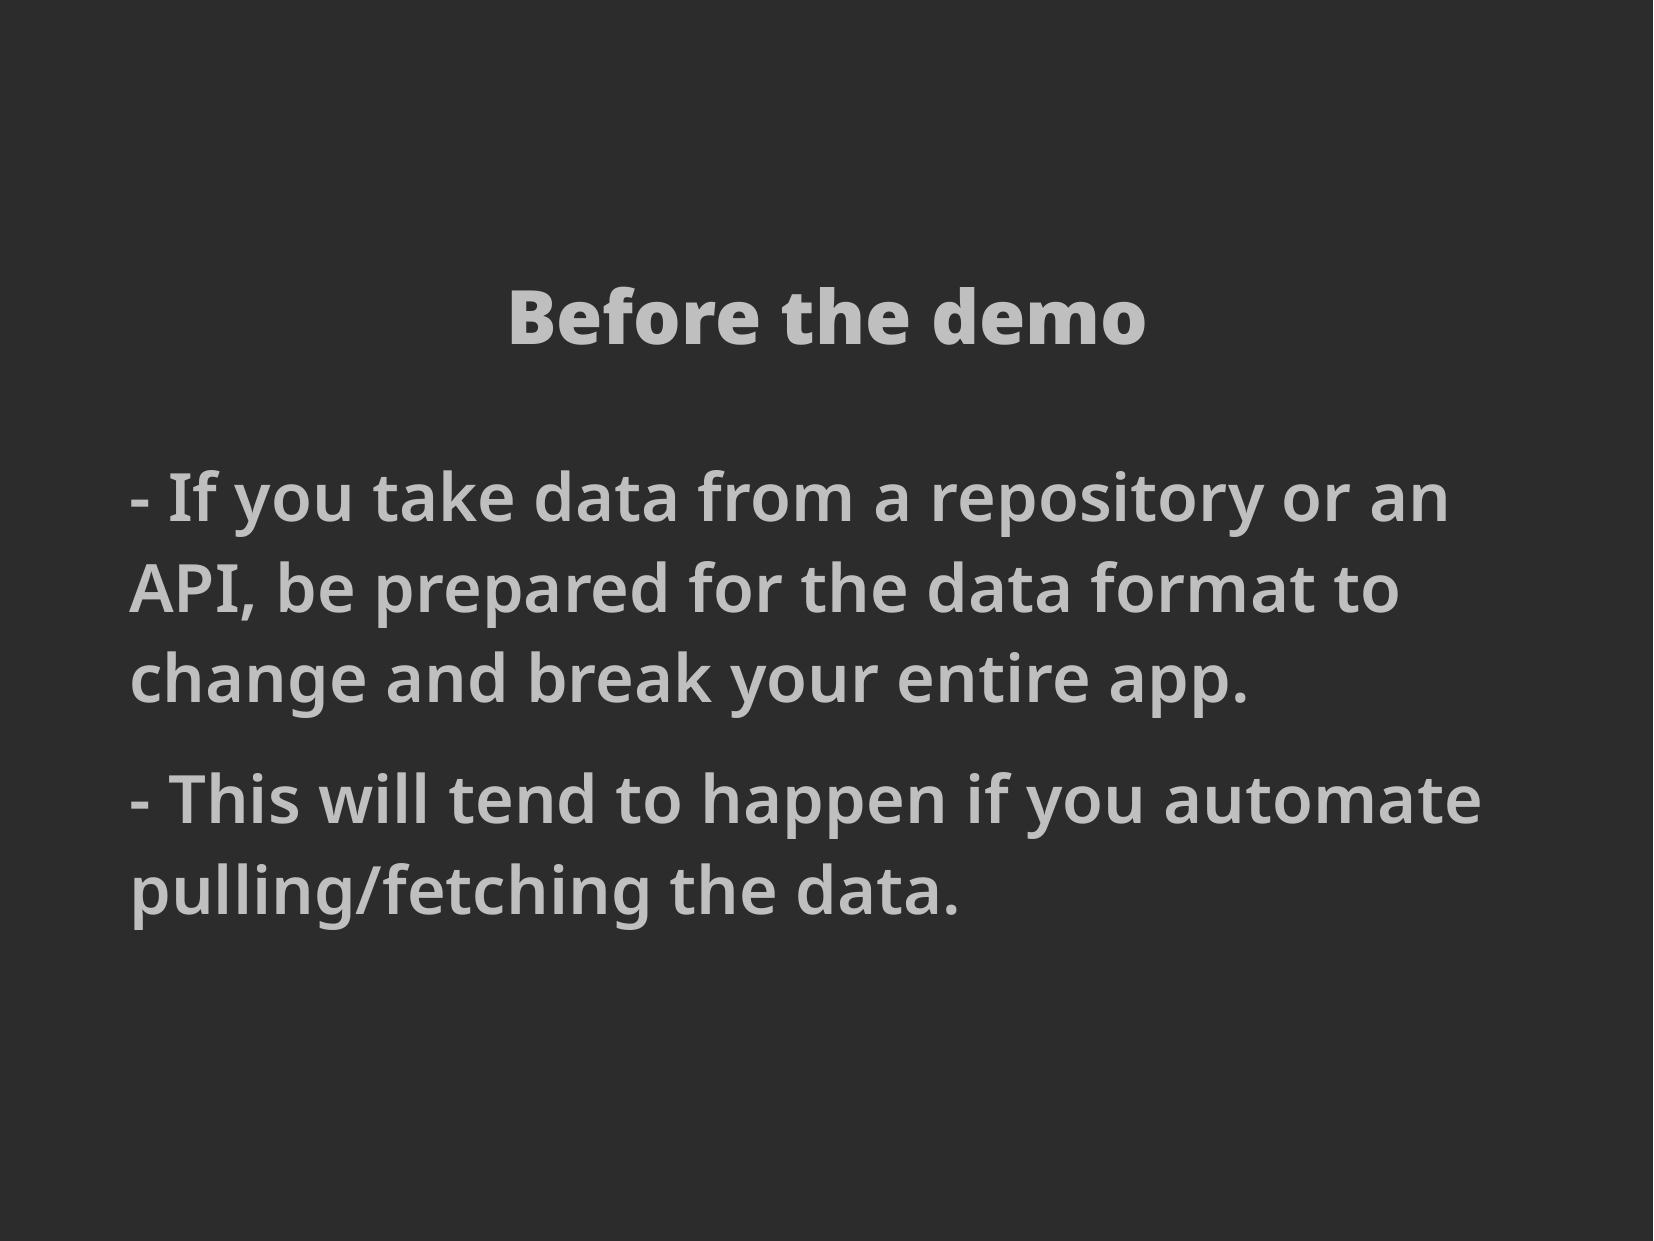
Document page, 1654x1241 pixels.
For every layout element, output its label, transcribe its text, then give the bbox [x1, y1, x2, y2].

list - If you take data from a repository or an API, be prepared for the data format to change and break your entire app. - This will tend to happen if you automate pulling/fetching the data. [58, 450, 1594, 1021]
title Before the demo [60, 270, 1595, 361]
